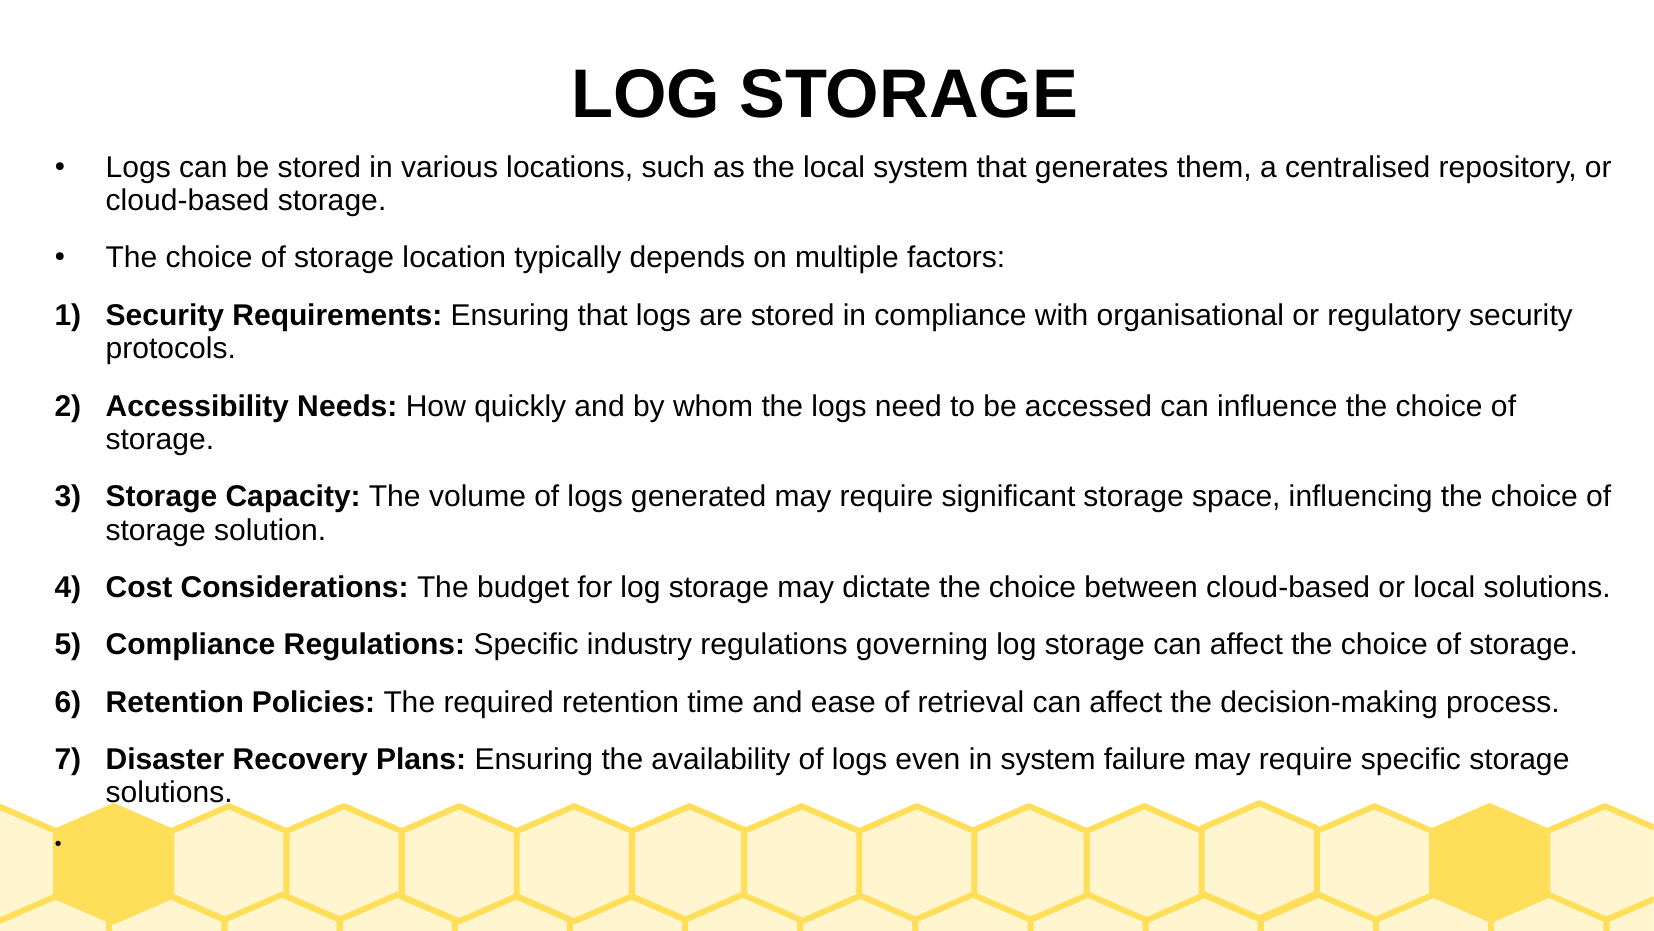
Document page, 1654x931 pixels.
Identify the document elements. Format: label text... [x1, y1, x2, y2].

title LOG STORAGE [37, 37, 1613, 150]
list Logs can be stored in various locations, such as the local system that generates them, a centralised repository, or cloud-based storage. The choice of storage location typically depends on multiple factors: Security Requirements: Ensuring that logs are stored in compliance with organisational or regulatory security protocols. Accessibility Needs: How quickly and by whom the logs need to be accessed can influence the choice of storage. Storage Capacity: The volume of logs generated may require significant storage space, influencing the choice of storage solution. Cost Considerations: The budget for log storage may dictate the choice between cloud-based or local solutions. Compliance Regulations: Specific industry regulations governing log storage can affect the choice of storage. Retention Policies: The required retention time and ease of retrieval can affect the decision-making process. Disaster Recovery Plans: Ensuring the availability of logs even in system failure may require specific storage solutions. [37, 150, 1613, 863]
